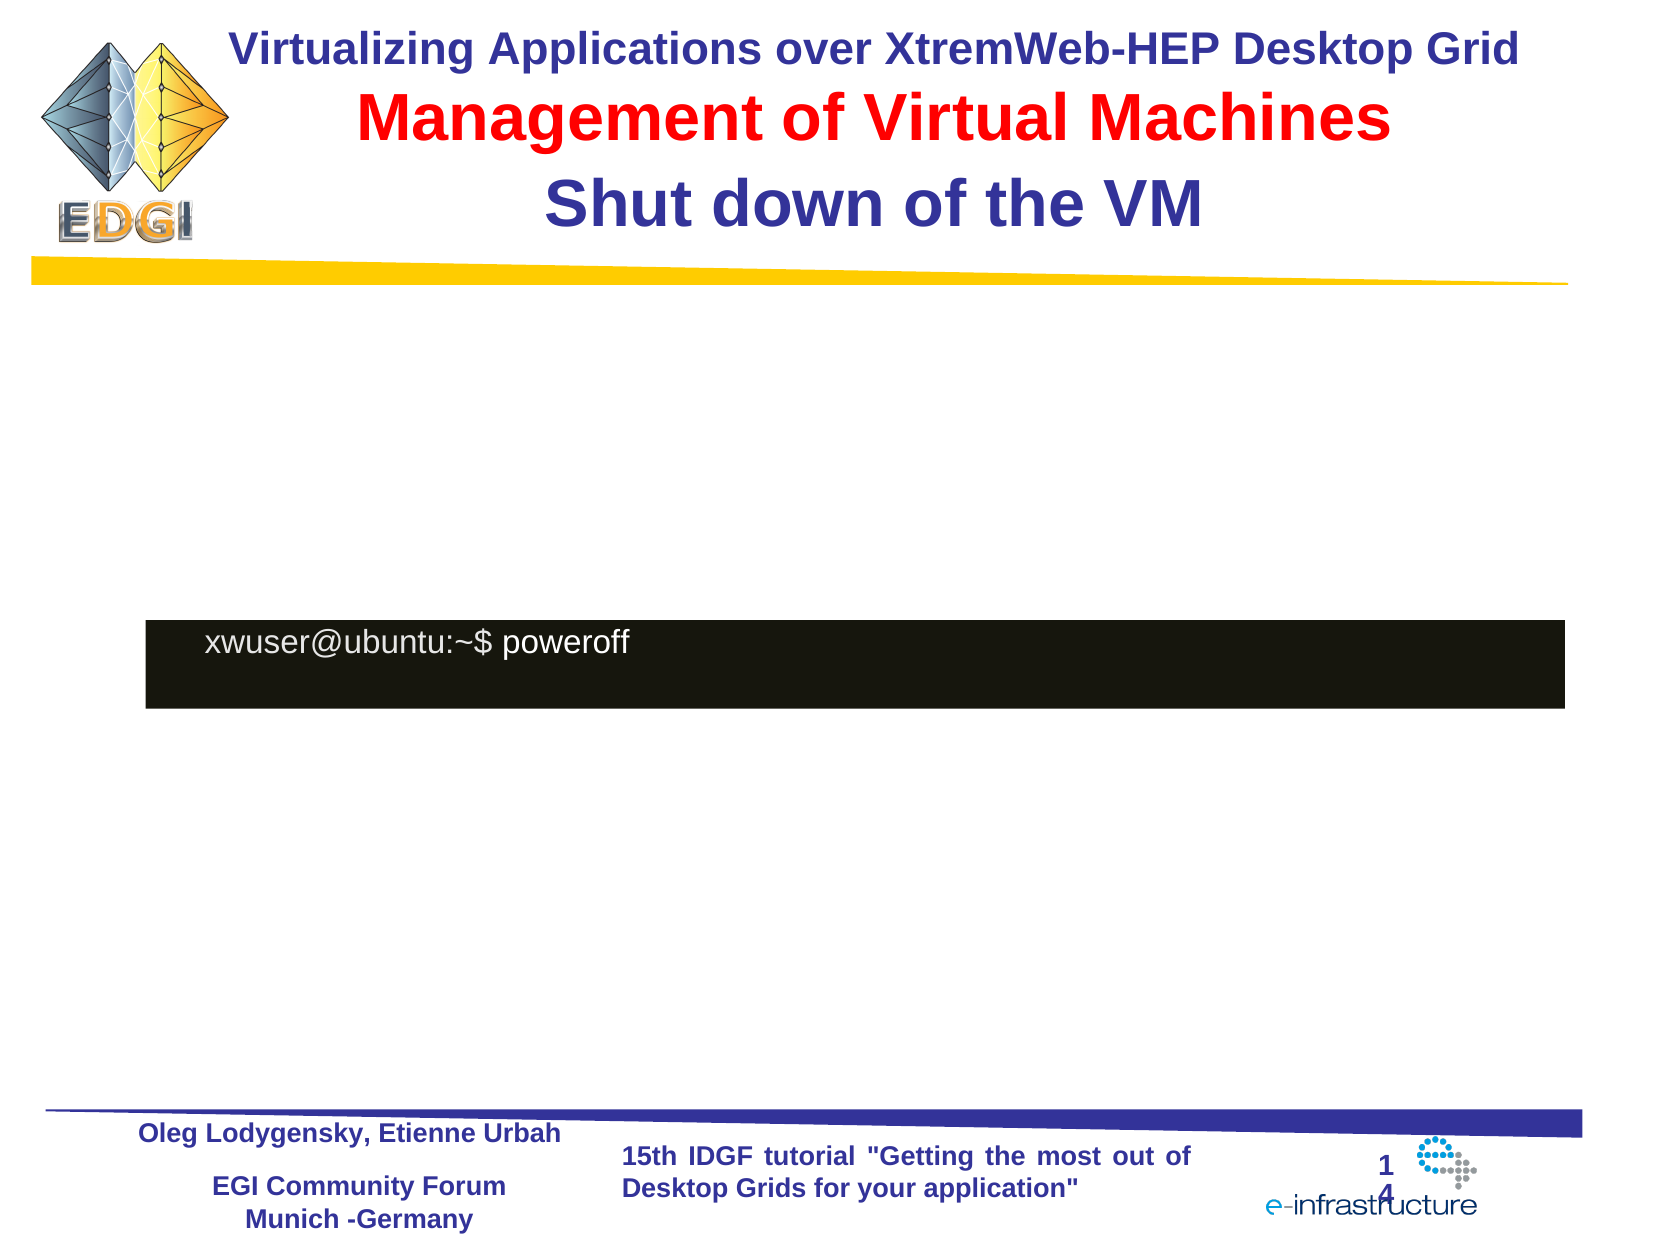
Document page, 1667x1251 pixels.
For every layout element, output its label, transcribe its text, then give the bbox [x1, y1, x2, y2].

text_box xwuser@ubuntu:~$ poweroff [145, 620, 1565, 709]
text_box Virtualizing Applications over XtremWeb-HEP Desktop Grid Management of Virtual Machines Shut down of the VM [227, 16, 1530, 242]
picture [1266, 1136, 1477, 1215]
picture [31, 37, 238, 249]
